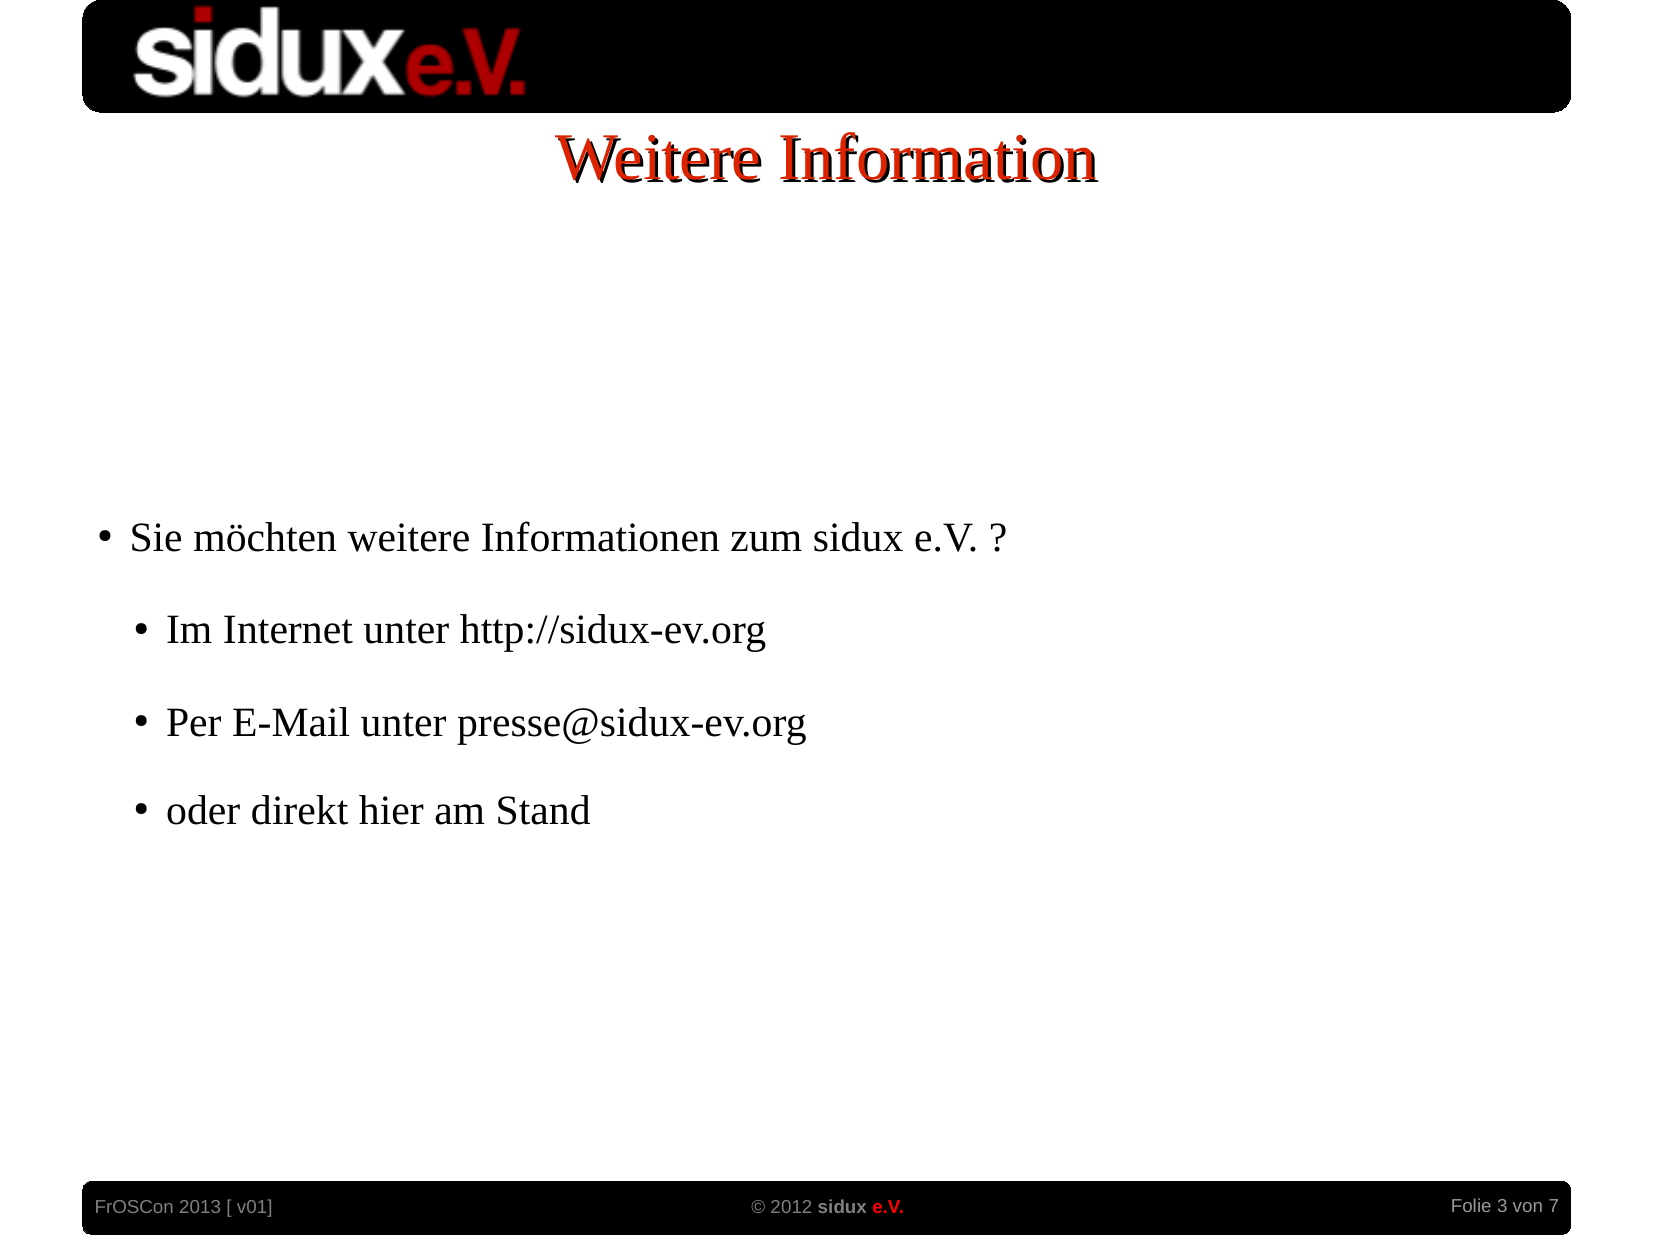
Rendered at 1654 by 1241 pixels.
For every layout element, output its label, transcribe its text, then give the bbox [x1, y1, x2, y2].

text_box Sie möchten weitere Informationen zum sidux e.V. ? Im Internet unter http://sidux-ev.org Per E-Mail unter presse@sidux-ev.org oder direkt hier am Stand [82, 224, 1571, 1170]
picture [113, 0, 532, 110]
text_box Weitere Information [82, 112, 1571, 213]
